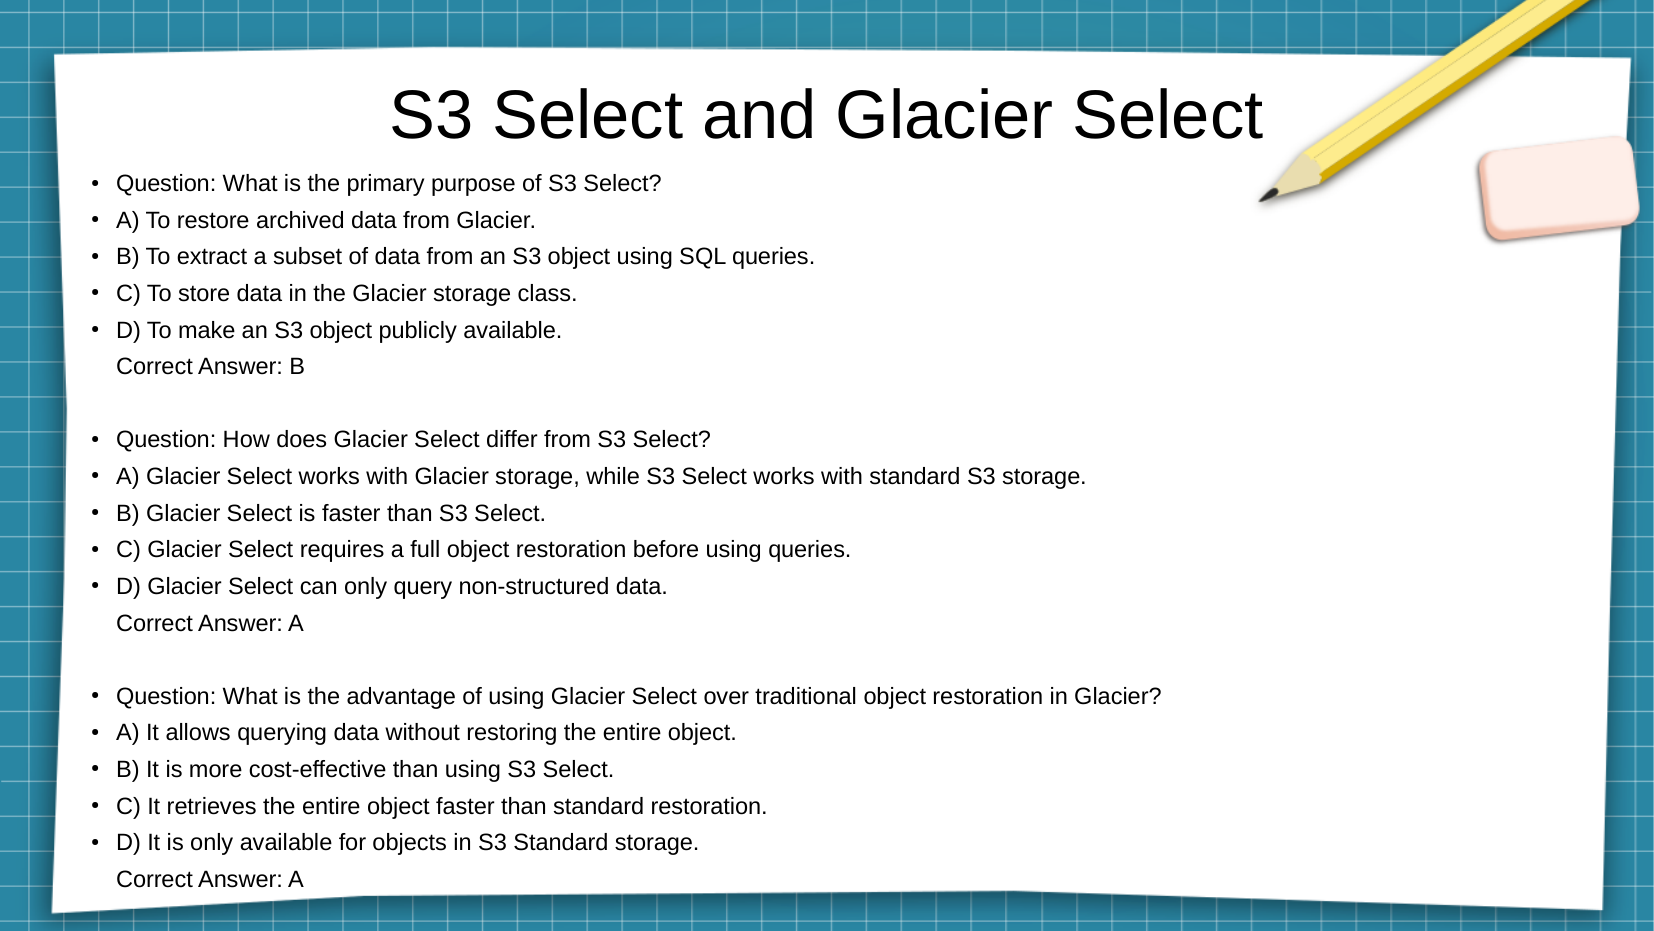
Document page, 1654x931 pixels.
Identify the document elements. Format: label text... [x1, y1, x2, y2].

title S3 Select and Glacier Select [82, 37, 1571, 170]
list Question: What is the primary purpose of S3 Select? A) To restore archived data from Glacier. B) To extract a subset of data from an S3 object using SQL queries. C) To store data in the Glacier storage class. D) To make an S3 object publicly available. Correct Answer: B Question: How does Glacier Select differ from S3 Select? A) Glacier Select works with Glacier storage, while S3 Select works with standard S3 storage. B) Glacier Select is faster than S3 Select. C) Glacier Select requires a full object restoration before using queries. D) Glacier Select can only query non-structured data. Correct Answer: A Question: What is the advantage of using Glacier Select over traditional object restoration in Glacier? A) It allows querying data without restoring the entire object. B) It is more cost-effective than using S3 Select. C) It retrieves the entire object faster than standard restoration. D) It is only available for objects in S3 Standard storage. Correct Answer: A [82, 170, 1571, 901]
picture [0, 0, 1654, 931]
